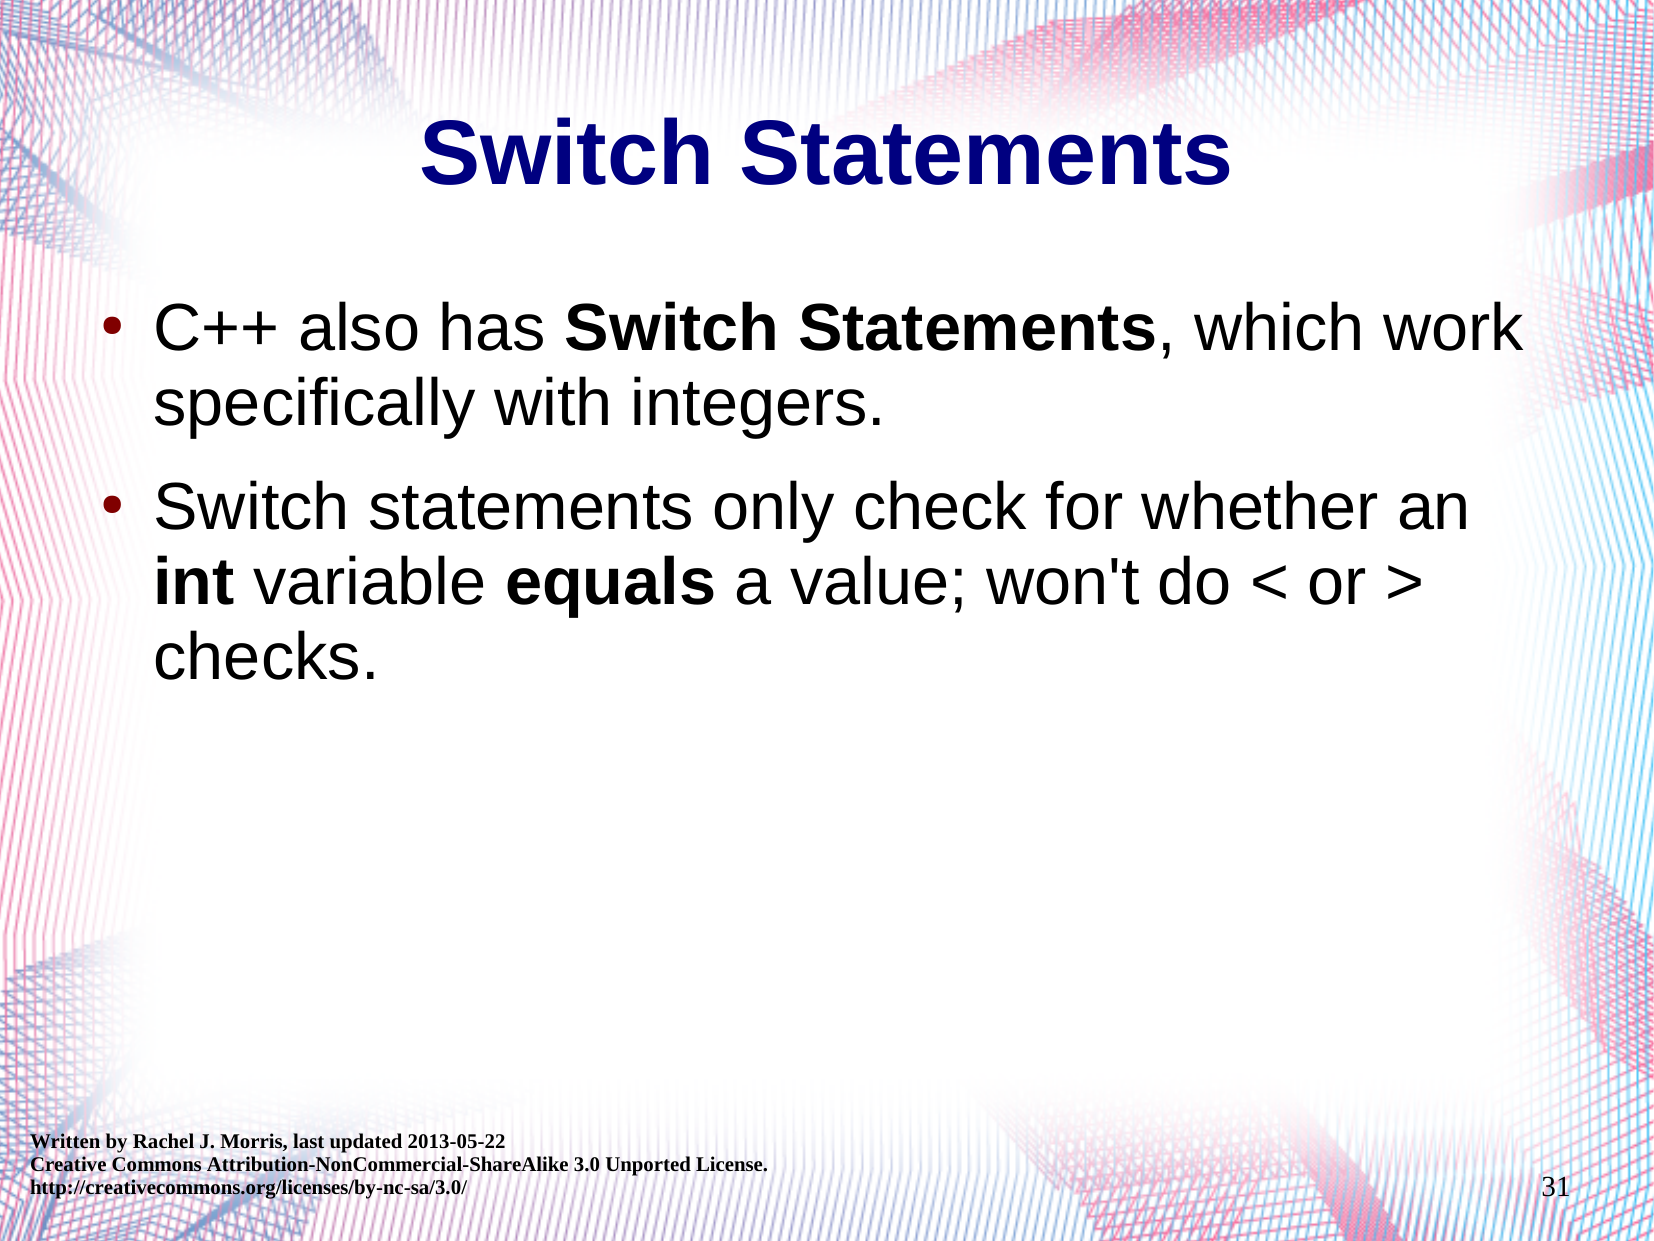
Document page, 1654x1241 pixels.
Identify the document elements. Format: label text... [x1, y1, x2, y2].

picture [0, 0, 1654, 1241]
list C++ also has Switch Statements, which work specifically with integers. Switch statements only check for whether an int variable equals a value; won't do < or > checks. [82, 290, 1571, 1010]
title Switch Statements [82, 49, 1571, 257]
